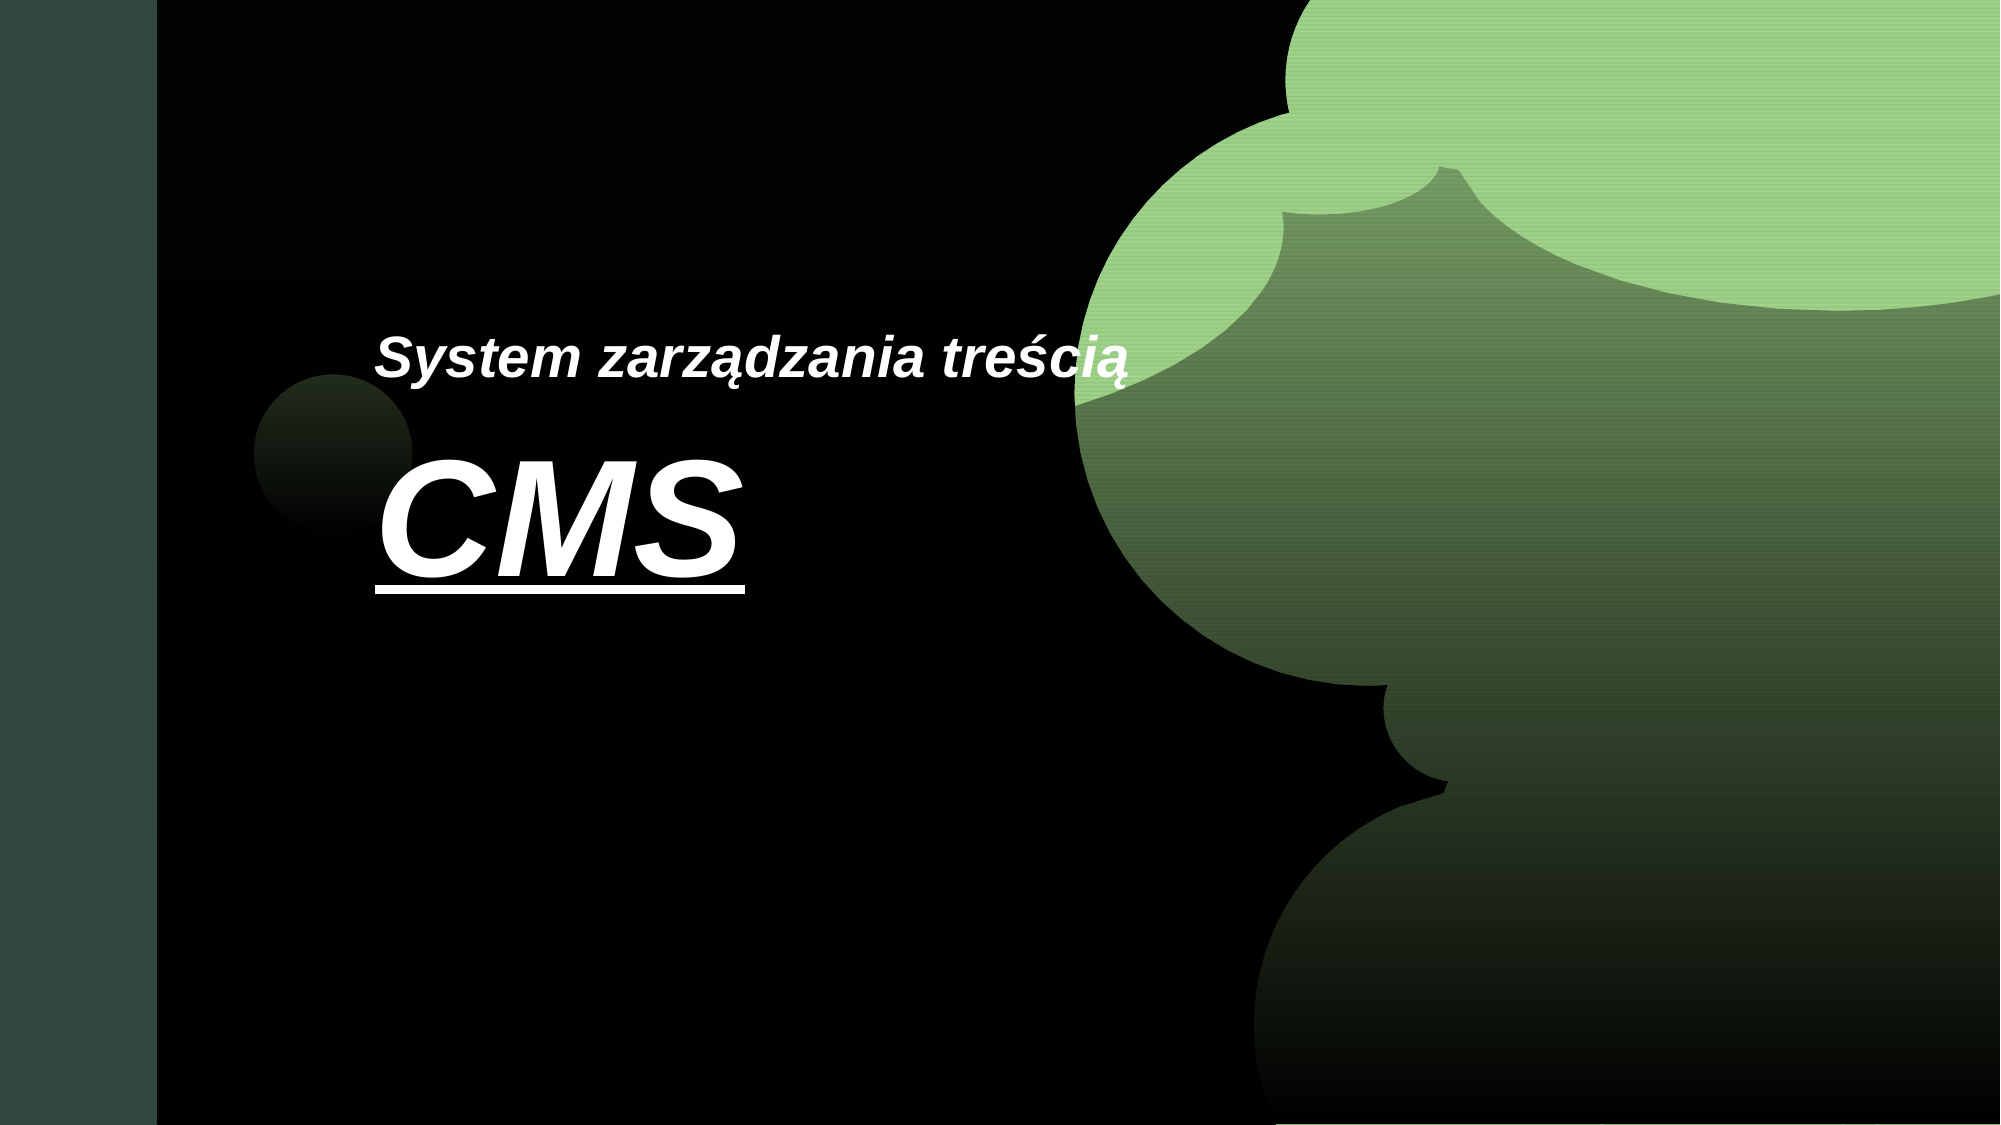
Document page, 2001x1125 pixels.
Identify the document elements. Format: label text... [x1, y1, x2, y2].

text_box [0, 0, 1311, 1125]
picture [1075, 0, 2000, 1125]
subtitle System zarządzania treścią [359, 177, 1416, 397]
title CMS [359, 425, 1569, 1017]
